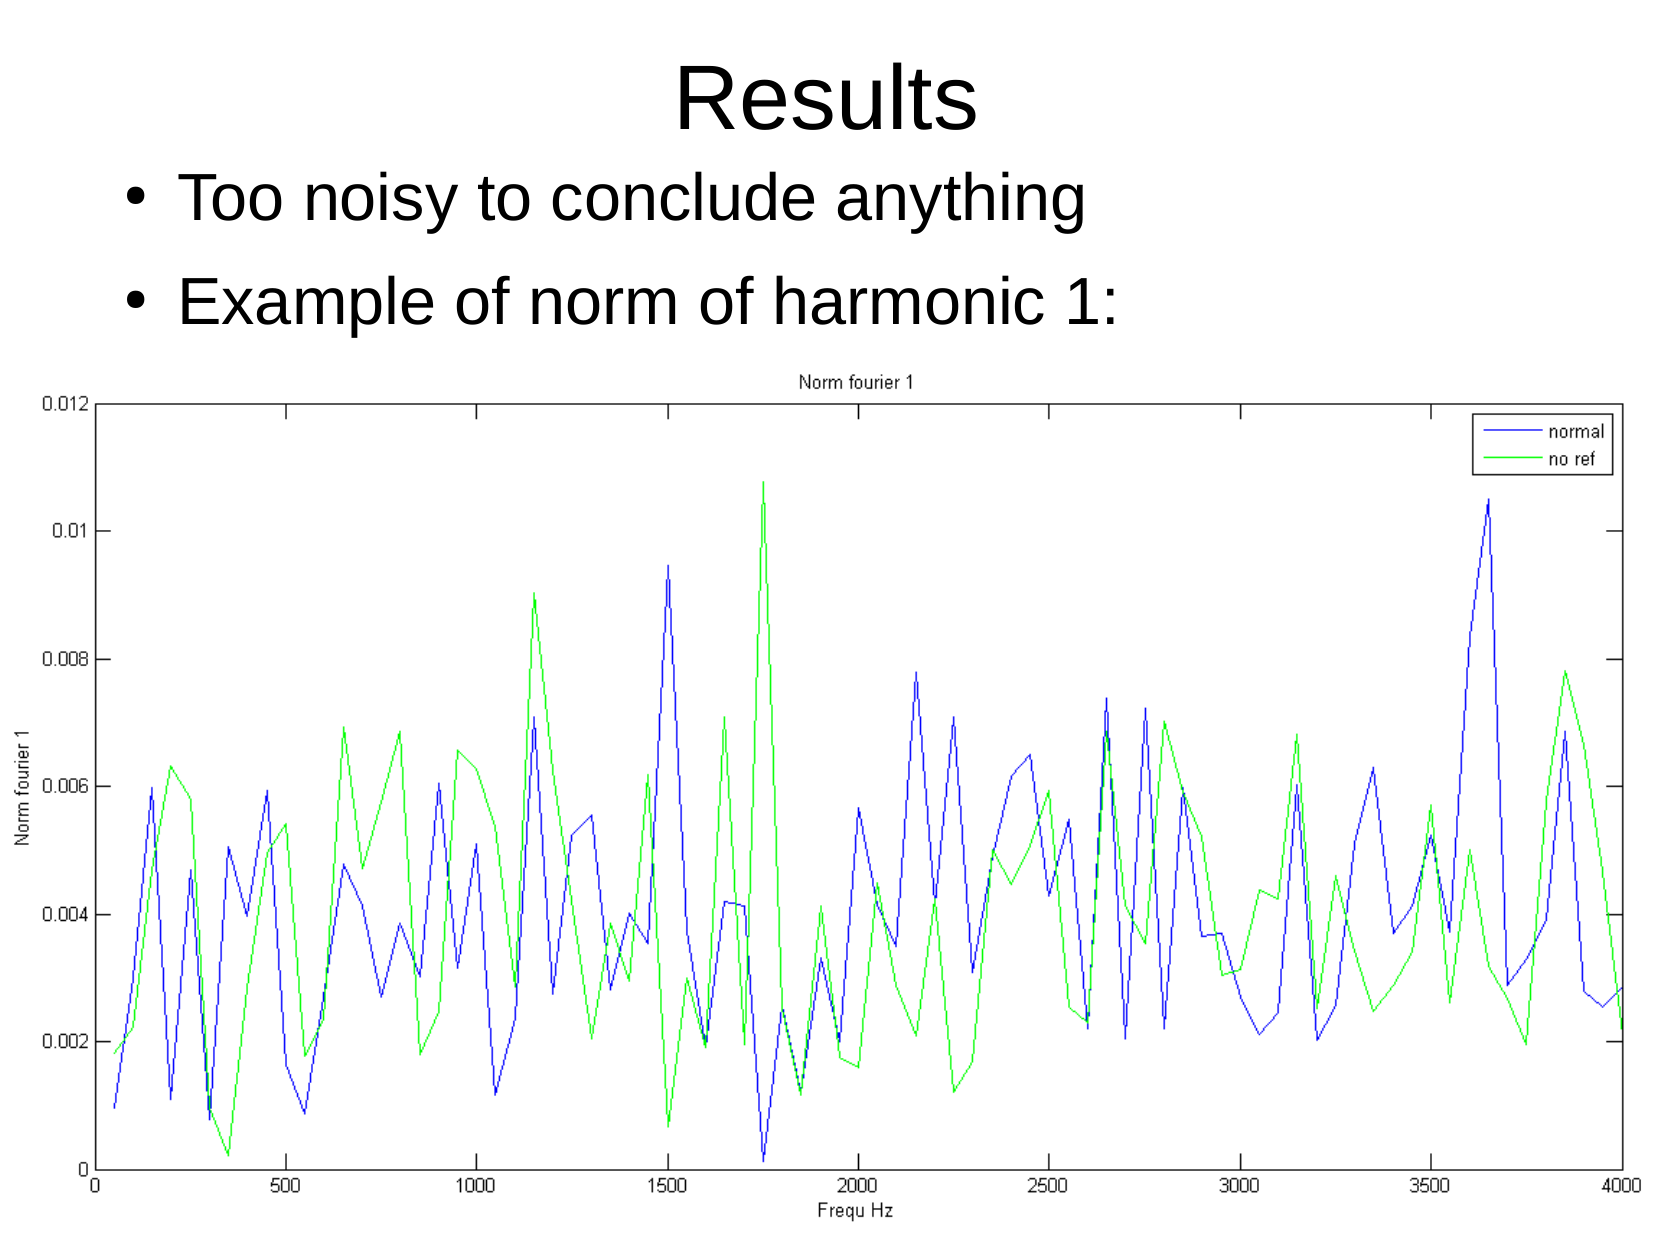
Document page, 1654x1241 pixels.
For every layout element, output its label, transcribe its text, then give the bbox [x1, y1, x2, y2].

list Too noisy to conclude anything Example of norm of harmonic 1: [106, 159, 1418, 354]
picture [0, 366, 1654, 1233]
title Results [82, 35, 1571, 160]
